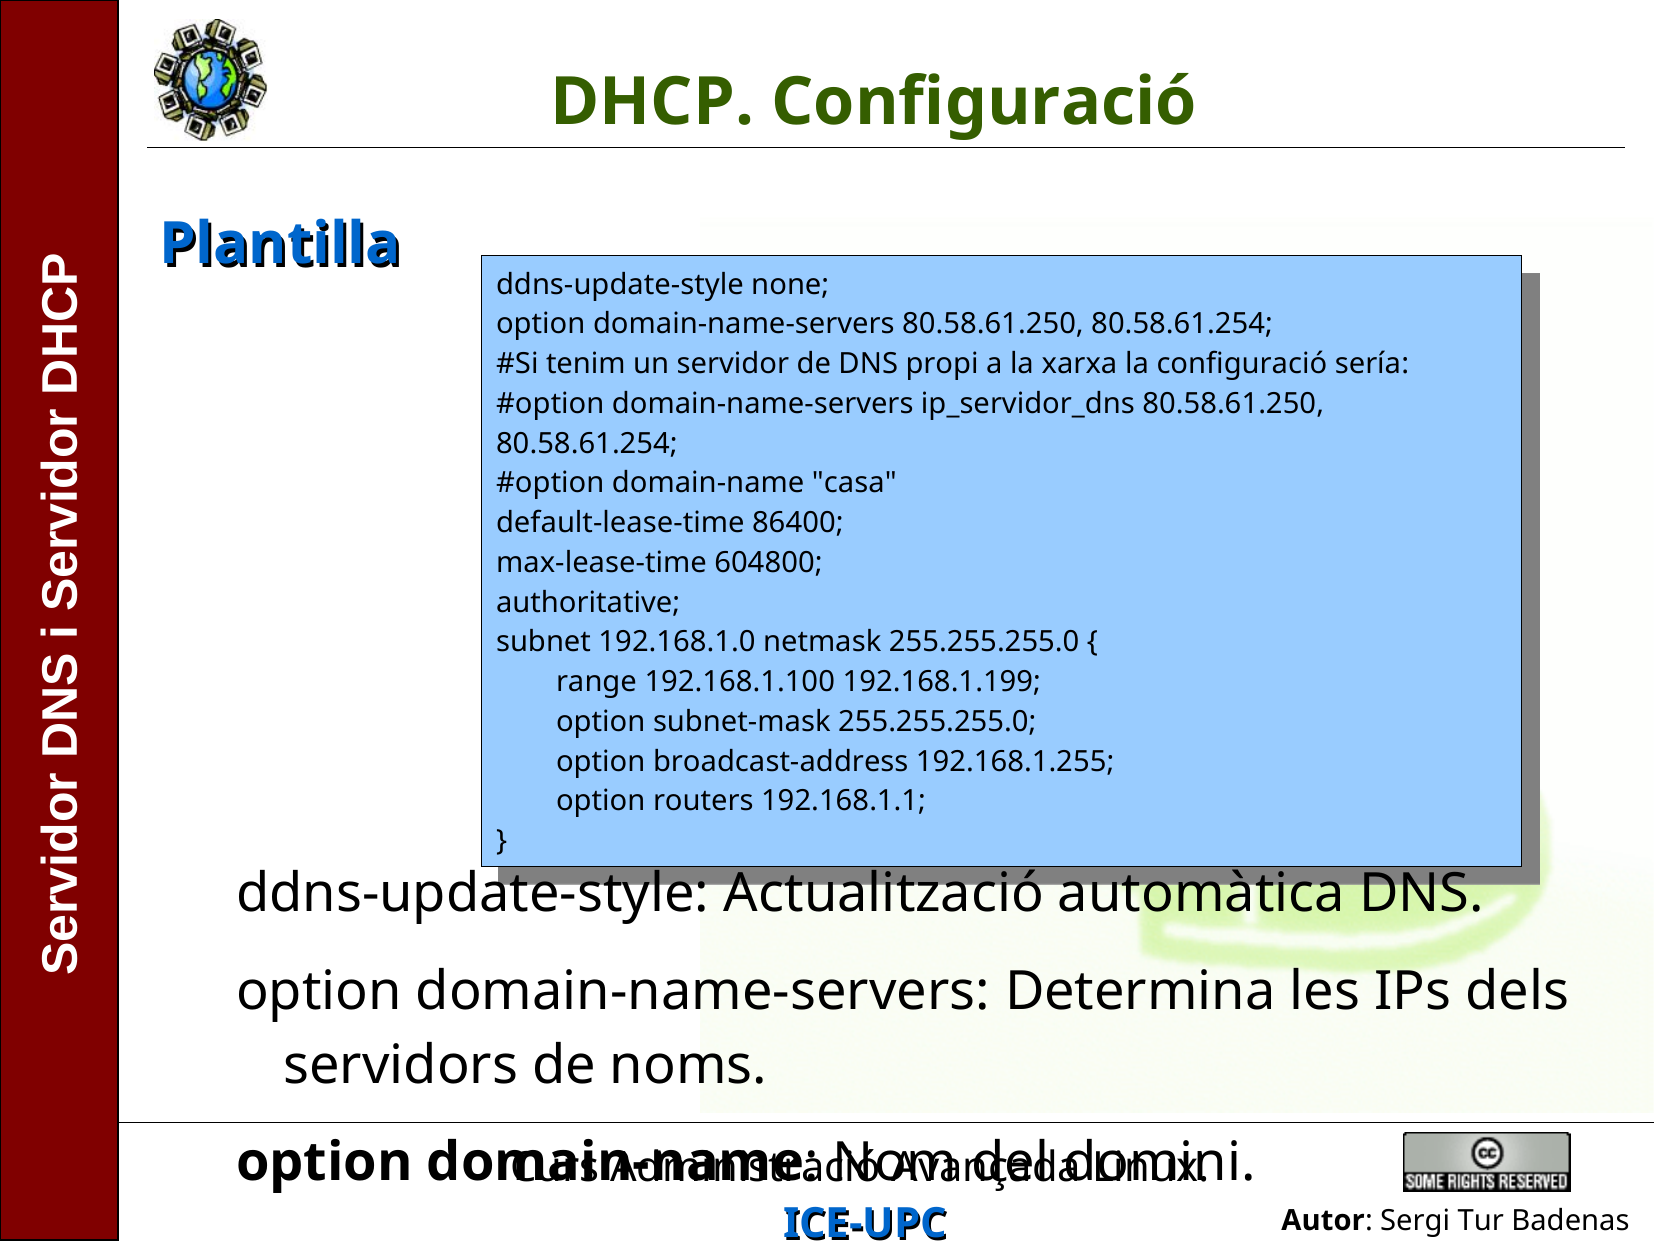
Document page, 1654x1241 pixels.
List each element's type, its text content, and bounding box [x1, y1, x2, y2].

picture [700, 217, 1654, 1113]
title DHCP. Configuració [129, 49, 1619, 148]
list Plantilla ddns-update-style: Actualització automàtica DNS. option domain-name-servers: Determina les IPs dels servidors de noms. option domain-name: Nom del domini. [141, 201, 1630, 1037]
picture [154, 19, 268, 49]
picture [1403, 1132, 1571, 1192]
